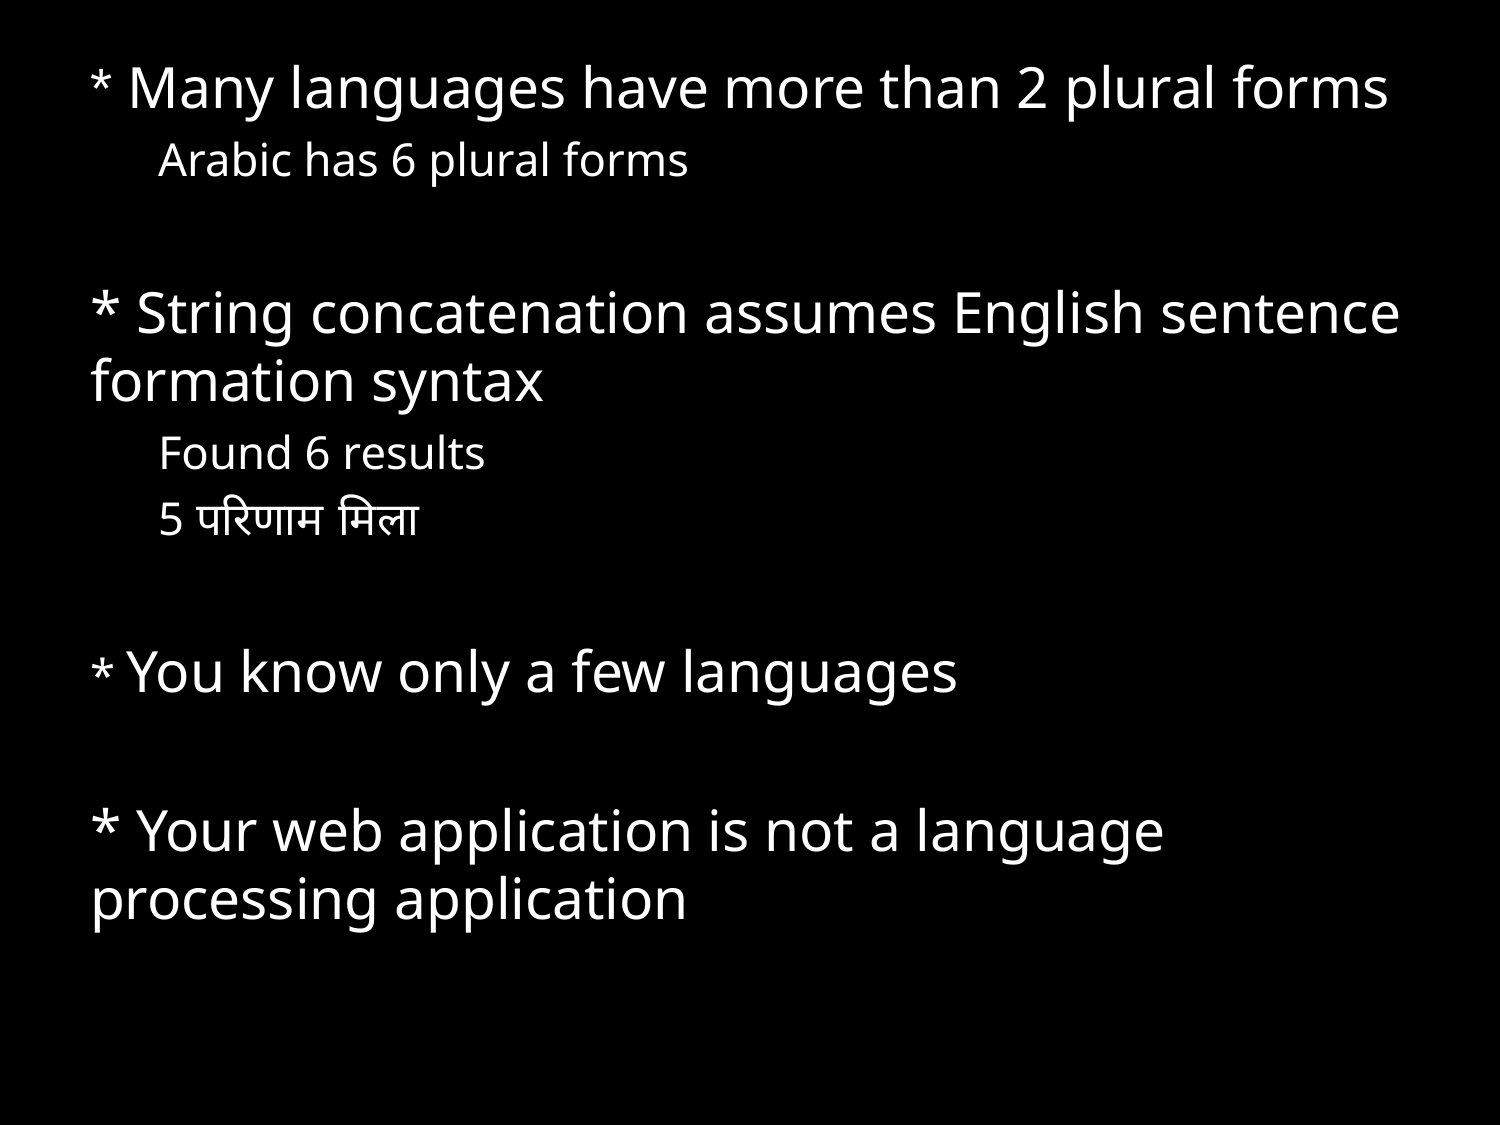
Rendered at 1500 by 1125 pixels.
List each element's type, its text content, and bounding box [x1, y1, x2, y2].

list * Many languages have more than 2 plural forms Arabic has 6 plural forms * String concatenation assumes English sentence formation syntax Found 6 results 5 परिणाम मिला * You know only a few languages * Your web application is not a language processing application [75, 36, 1425, 1078]
